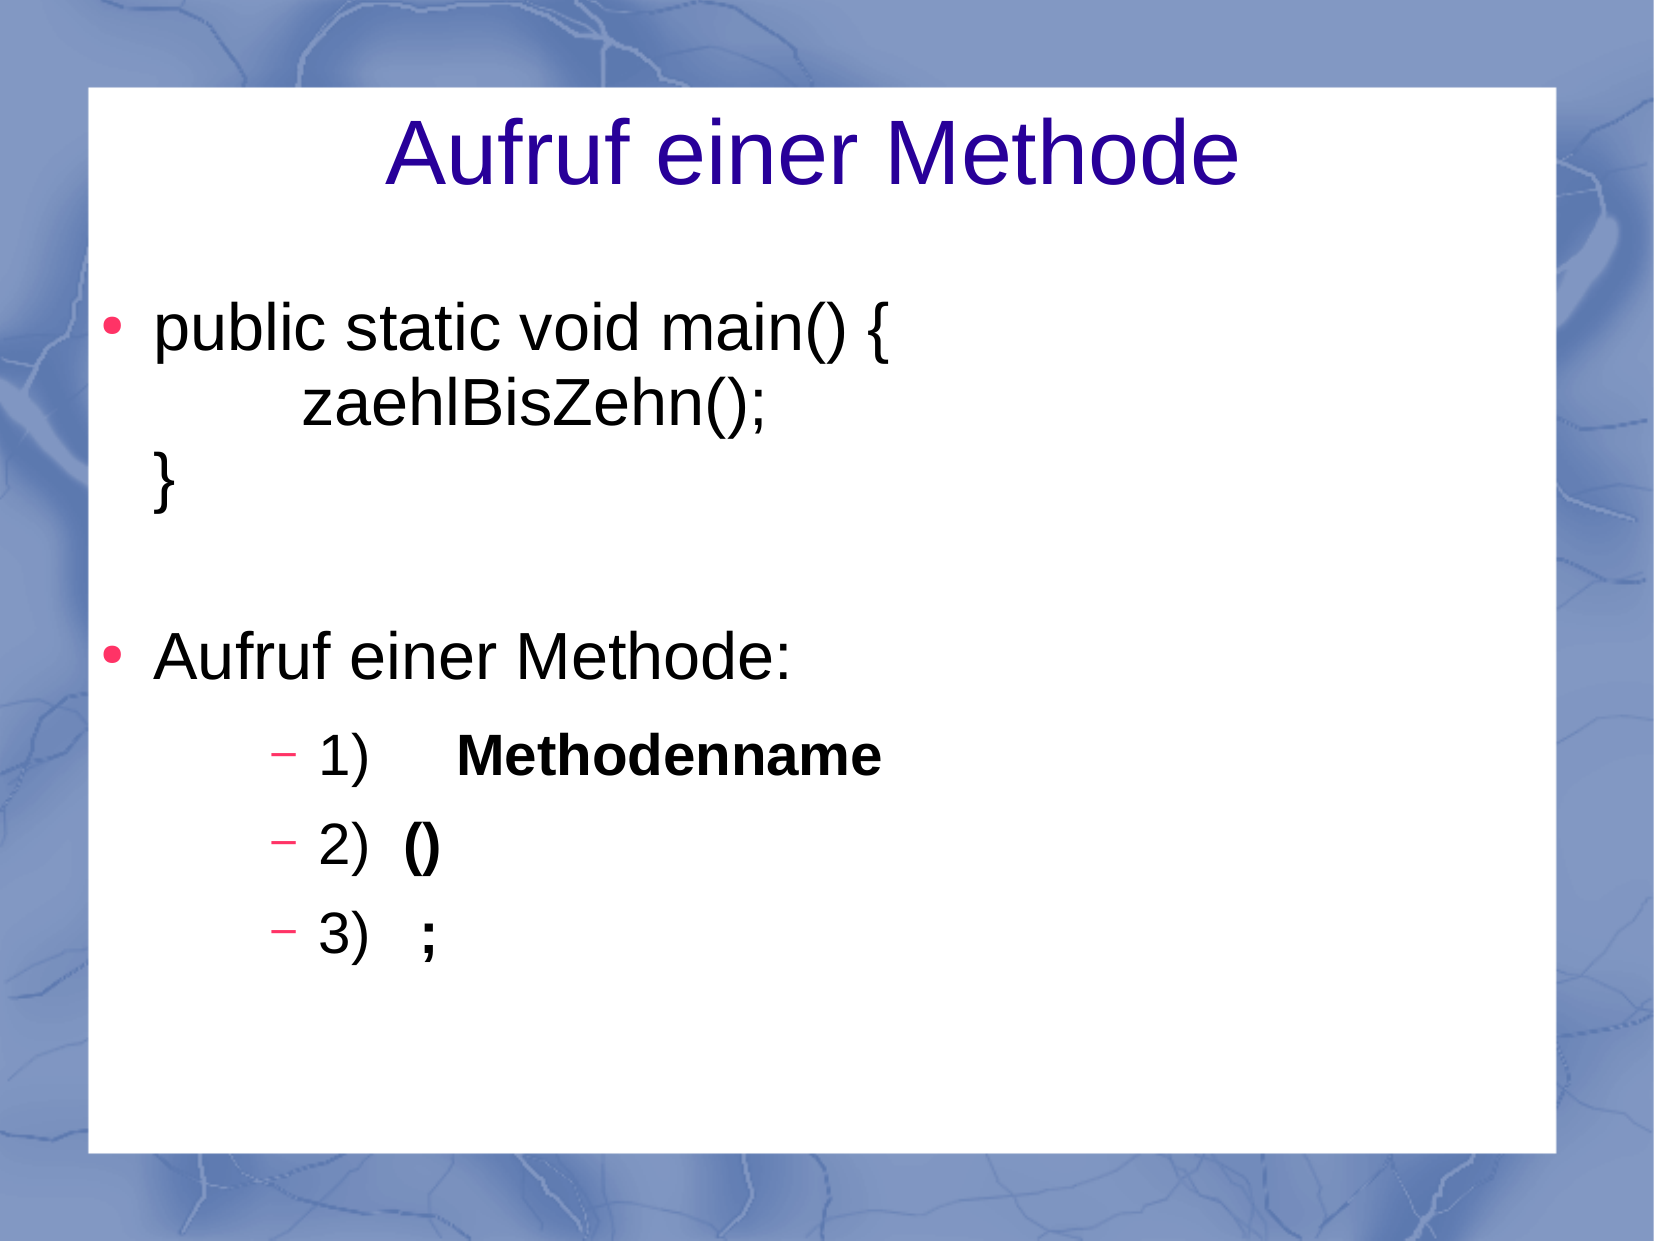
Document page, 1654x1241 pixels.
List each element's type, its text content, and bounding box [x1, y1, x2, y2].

picture [0, 0, 1654, 1241]
title Aufruf einer Methode [82, 56, 1571, 250]
list public static void main() { zaehlBisZehn(); } Aufruf einer Methode: 1) Methodenname 2) () 3) ; [82, 290, 1571, 1123]
